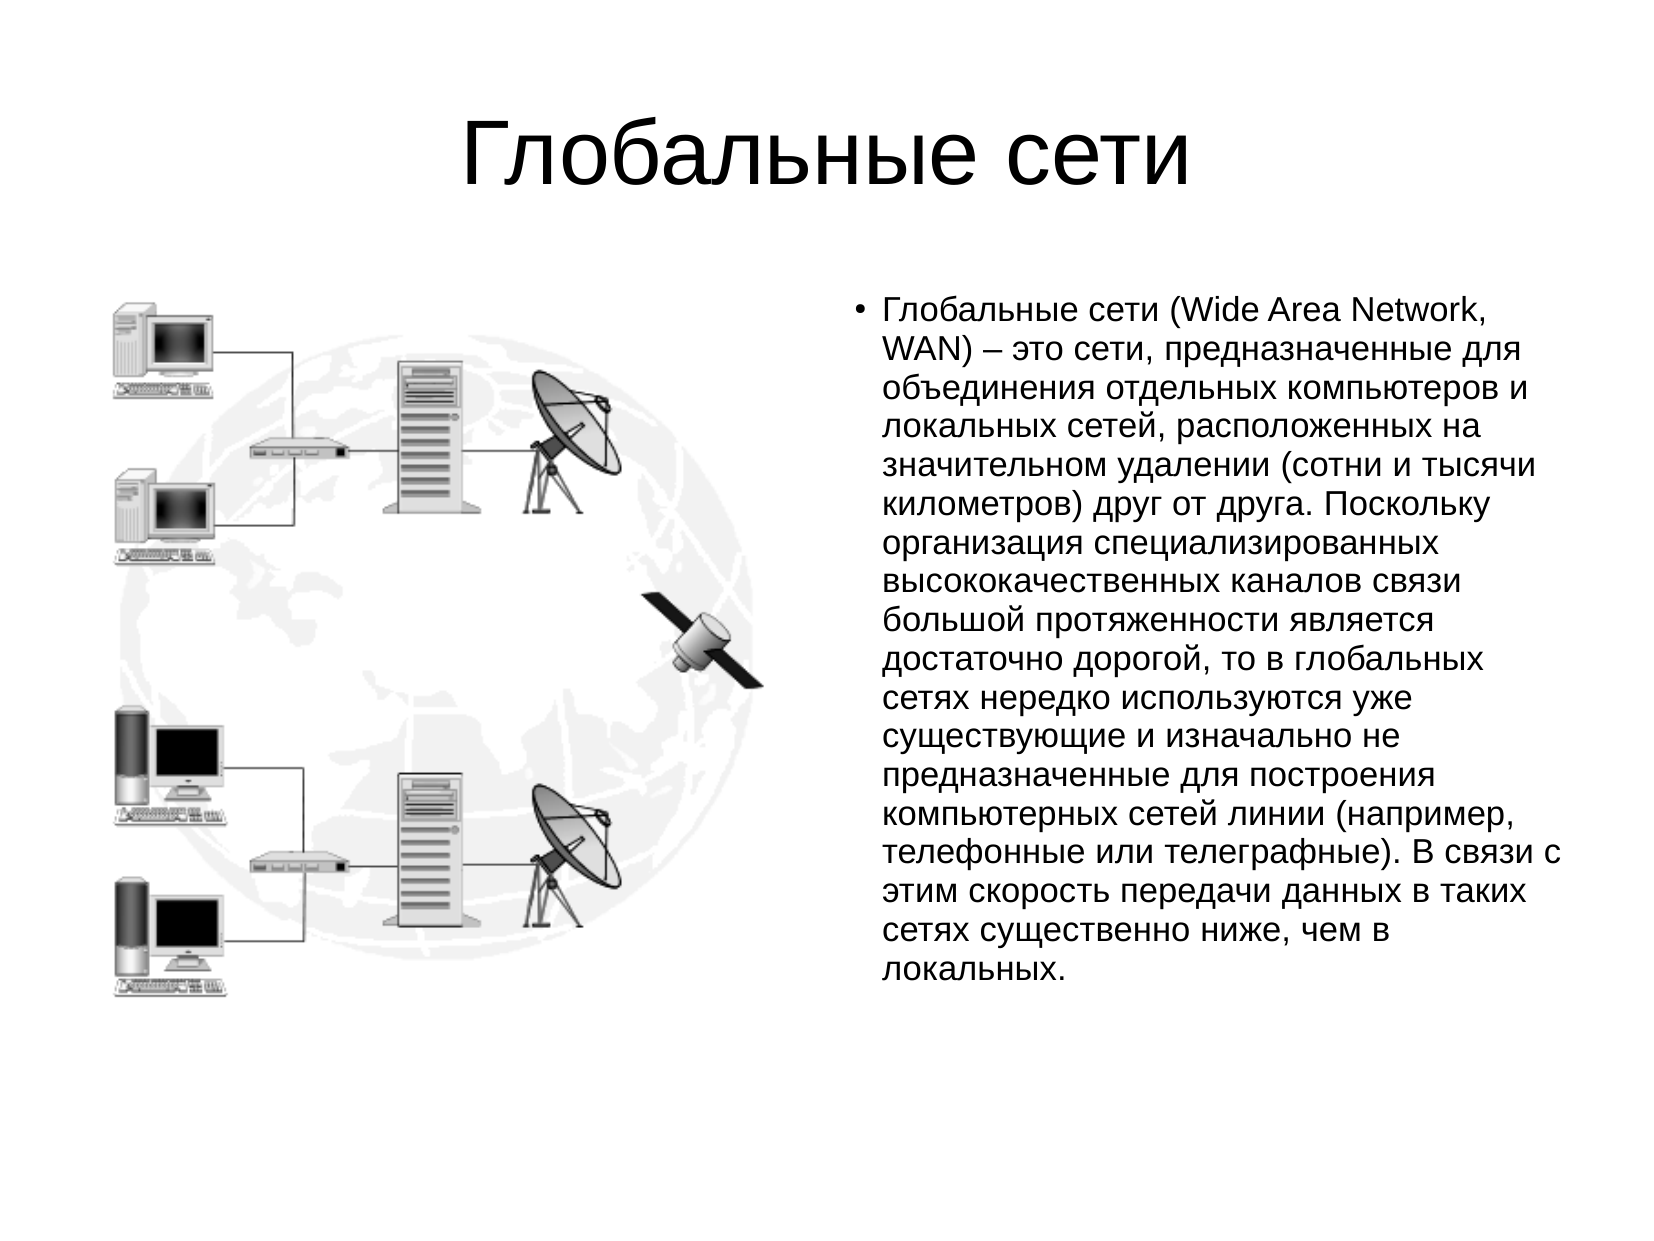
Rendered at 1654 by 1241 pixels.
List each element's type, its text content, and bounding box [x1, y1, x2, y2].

title Глобальные сети [82, 49, 1571, 257]
list Глобальные сети (Wide Area Network, WAN) – это сети, предназначенные для объединения отдельных компьютеров и локальных сетей, расположенных на значительном удалении (сотни и тысячи километров) друг от друга. Поскольку организация специализированных высококачественных каналов связи большой протяженности является достаточно дорогой, то в глобальных сетях нередко используются уже существующие и изначально не предназначенные для построения компьютерных сетей линии (например, телефонные или телеграфные). В связи с этим скорость передачи данных в таких сетях существенно ниже, чем в локальных. [845, 290, 1572, 1010]
picture [97, 290, 795, 1010]
